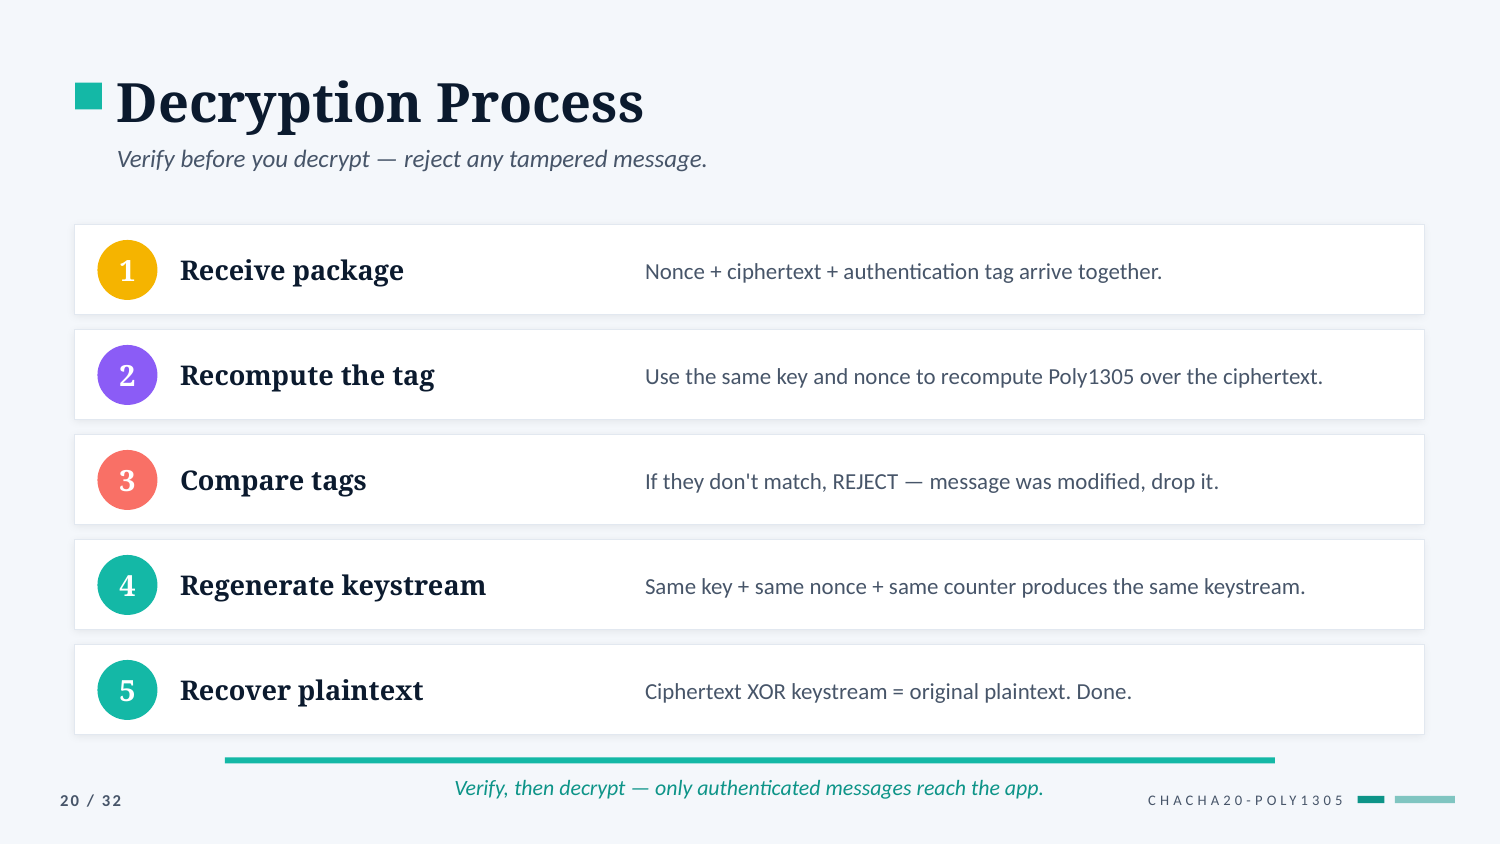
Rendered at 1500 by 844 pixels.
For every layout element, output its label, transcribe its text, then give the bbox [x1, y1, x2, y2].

text_box Recompute the tag [179, 337, 630, 413]
text_box Use the same key and nonce to recompute Poly1305 over the ciphertext. [645, 337, 1403, 413]
text_box [74, 329, 1425, 420]
text_box 20 / 32 [59, 780, 210, 819]
text_box [74, 224, 1425, 315]
text_box [224, 757, 1275, 764]
text_box 5 [97, 659, 158, 720]
text_box CHACHA20-POLY1305 [1050, 780, 1343, 819]
text_box [74, 434, 1425, 525]
text_box Receive package [179, 232, 630, 308]
text_box Ciphertext XOR keystream = original plaintext. Done. [645, 652, 1403, 728]
text_box Nonce + ciphertext + authentication tag arrive together. [645, 232, 1403, 308]
text_box 4 [97, 554, 158, 615]
text_box [1394, 795, 1455, 804]
text_box Verify before you decrypt — reject any tampered message. [116, 142, 1422, 188]
text_box 1 [97, 239, 158, 300]
text_box [1357, 795, 1385, 804]
text_box Same key + same nonce + same counter produces the same keystream. [645, 547, 1403, 623]
text_box [74, 644, 1425, 735]
text_box [75, 82, 102, 110]
text_box Recover plaintext [179, 652, 630, 728]
text_box Verify, then decrypt — only authenticated messages reach the app. [224, 768, 1275, 806]
text_box Compare tags [179, 442, 630, 518]
text_box 3 [97, 449, 158, 510]
text_box Decryption Process [116, 60, 1422, 142]
text_box If they don't match, REJECT — message was modified, drop it. [645, 442, 1403, 518]
text_box Regenerate keystream [179, 547, 630, 623]
text_box [74, 539, 1425, 630]
text_box 2 [97, 344, 158, 405]
